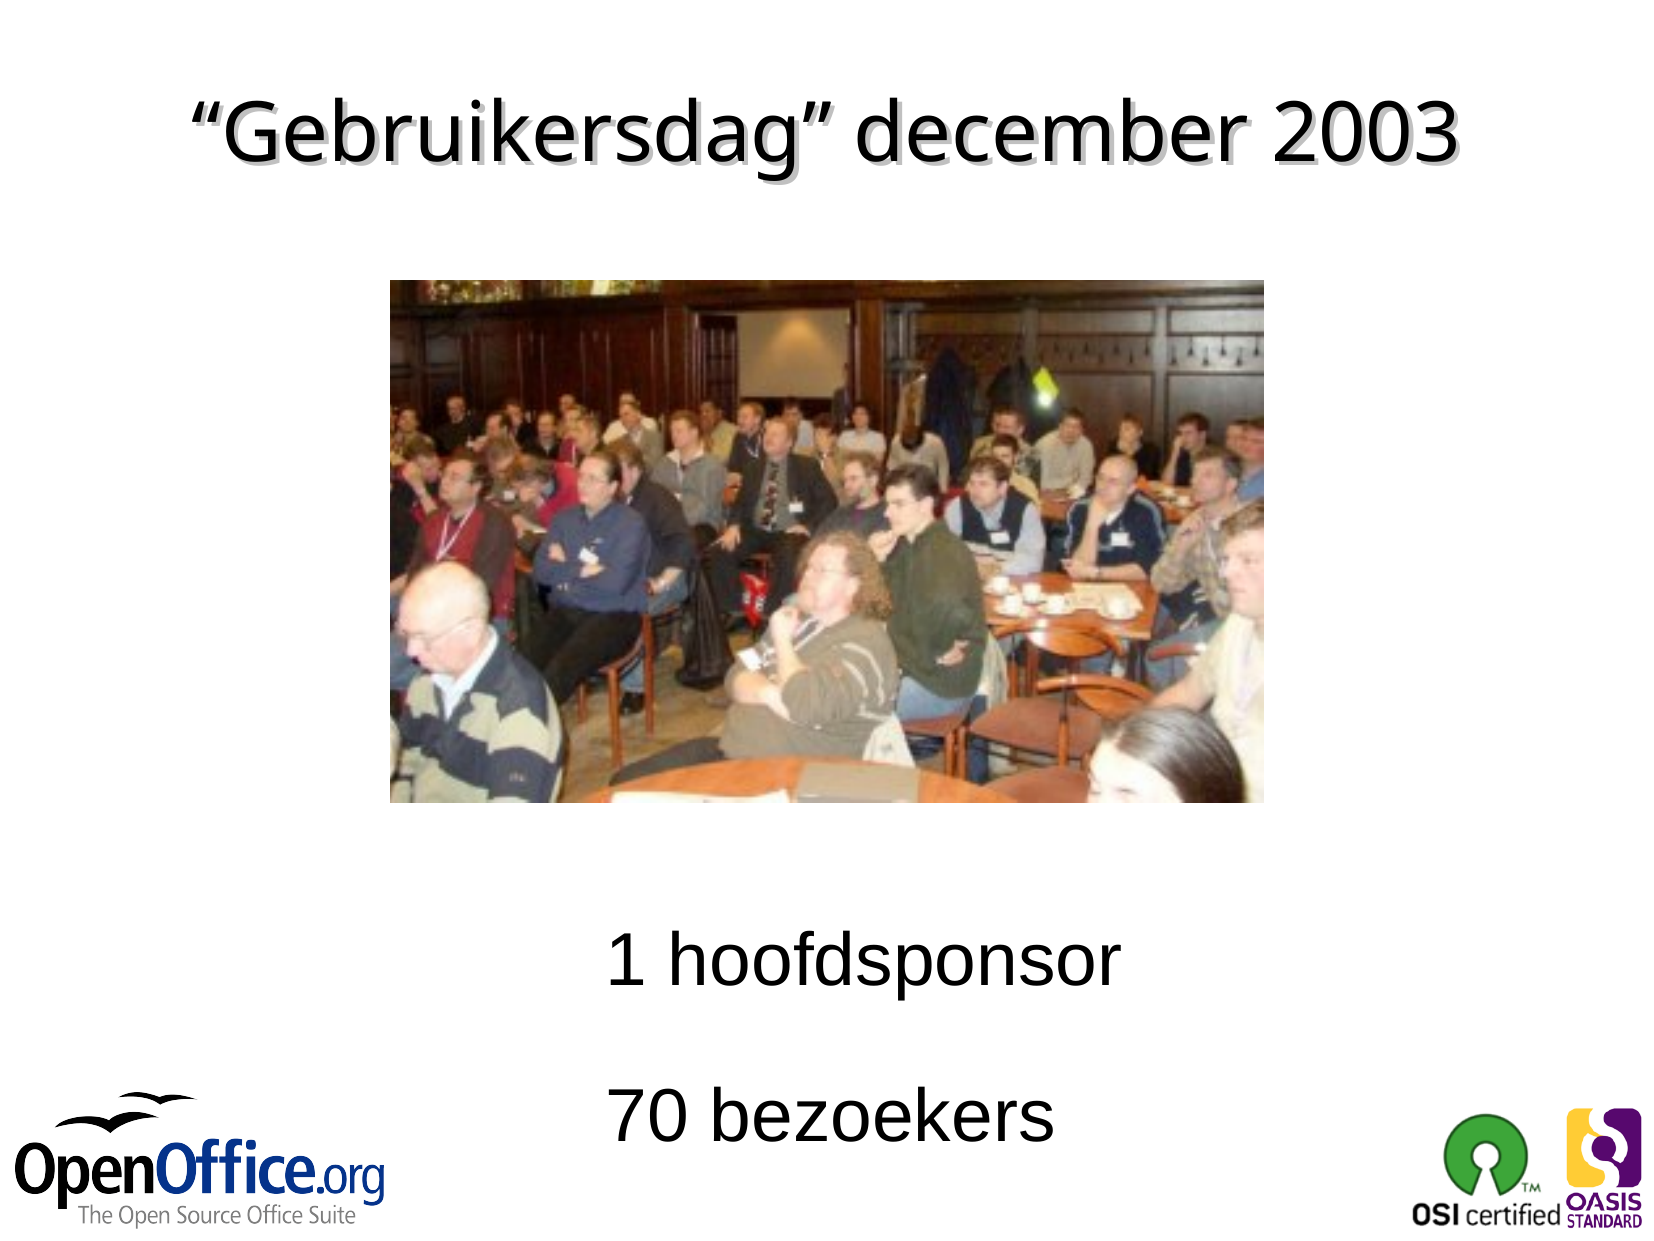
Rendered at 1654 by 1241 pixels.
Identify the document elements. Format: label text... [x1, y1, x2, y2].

picture [390, 280, 1264, 803]
picture [1405, 1102, 1654, 1238]
picture [15, 1092, 384, 1229]
title “Gebruikersdag” december 2003 [82, 49, 1571, 207]
text_box 1 hoofdsponsor 70 bezoekers [590, 915, 1138, 1171]
